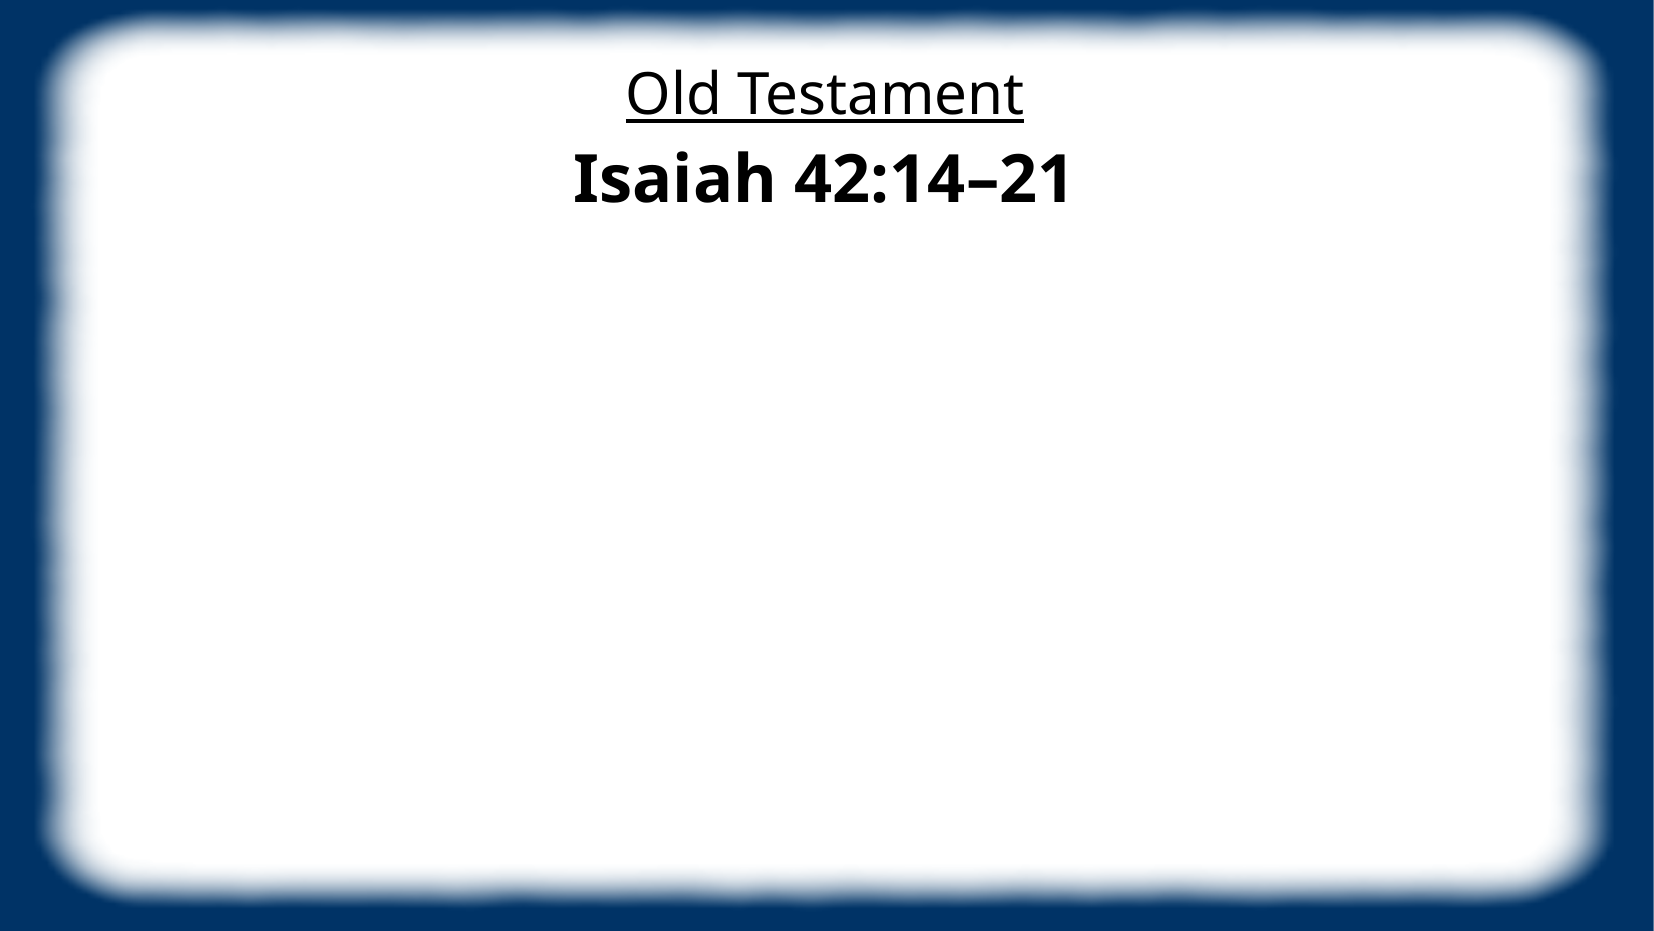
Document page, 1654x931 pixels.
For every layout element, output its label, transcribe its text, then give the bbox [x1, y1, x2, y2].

picture [0, 0, 1654, 931]
text_box Old Testament Isaiah 42:14–21 [90, 45, 1561, 226]
